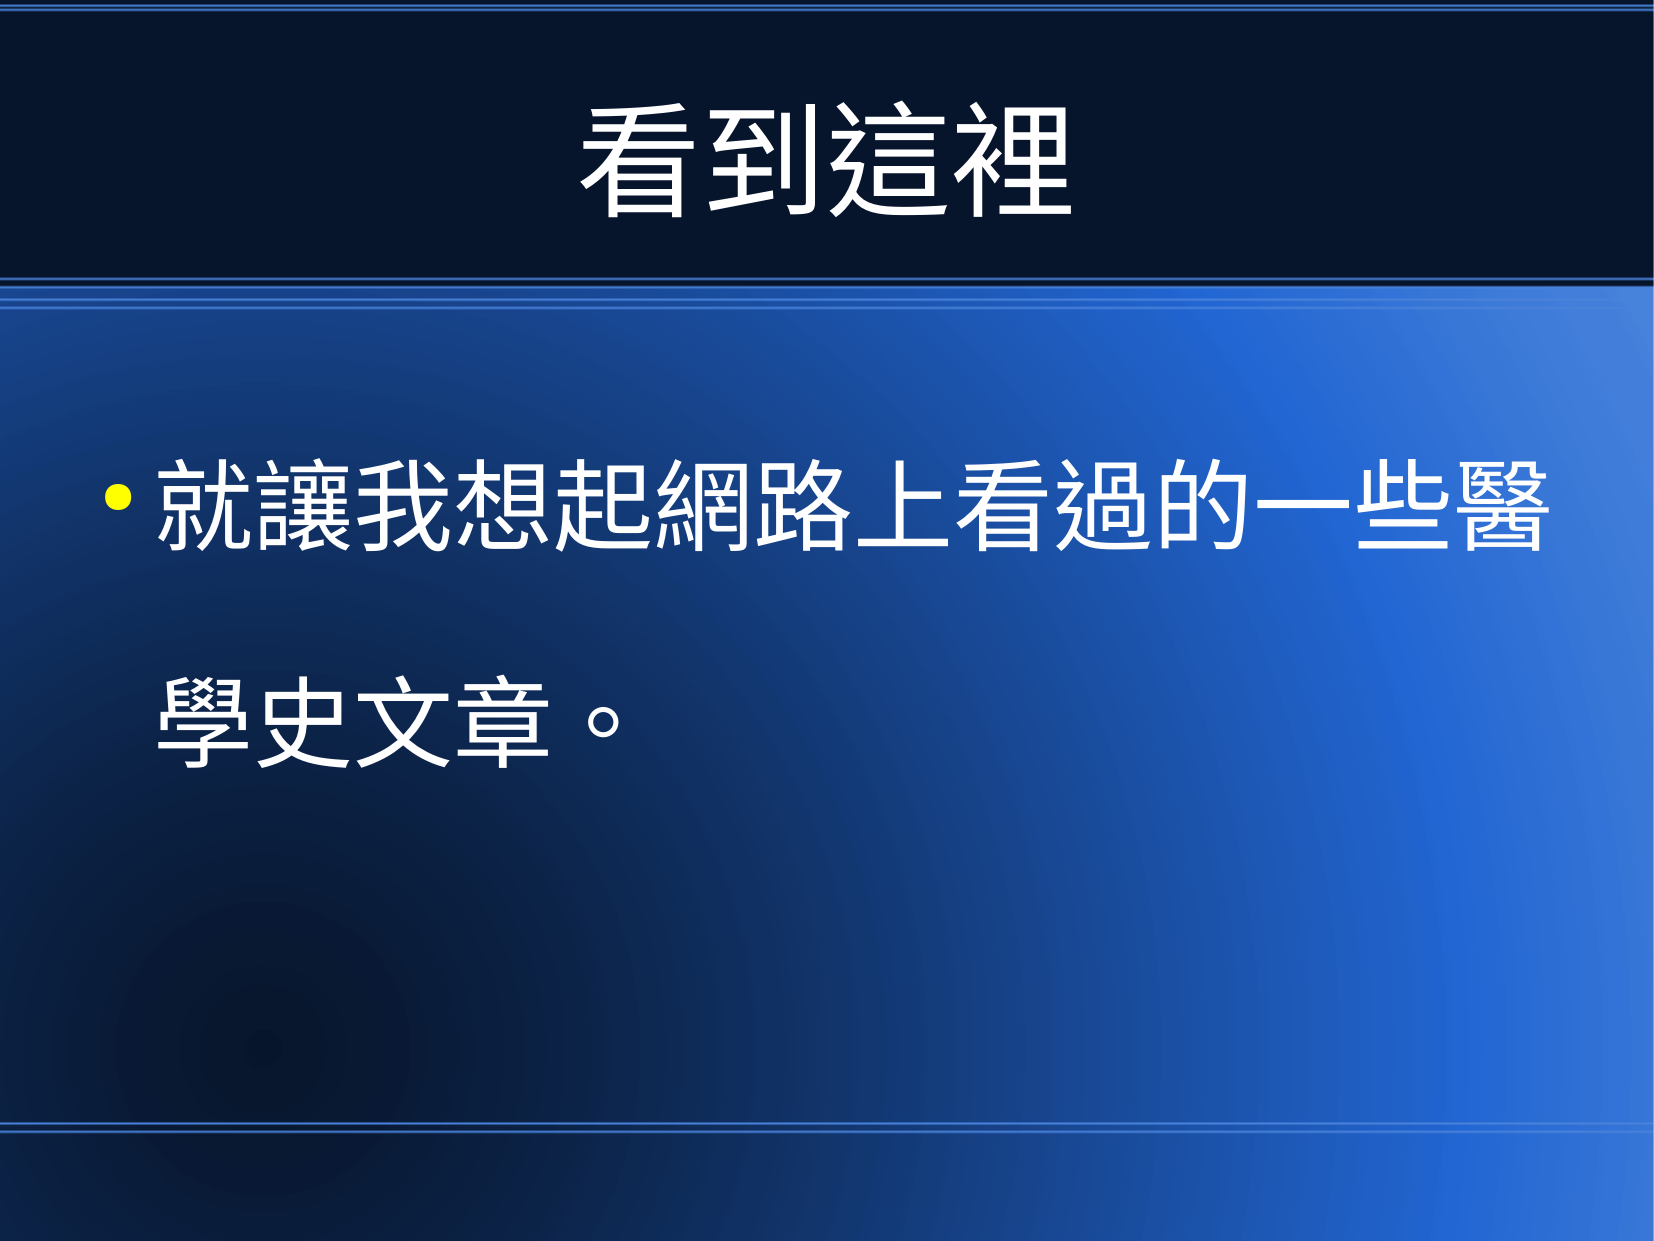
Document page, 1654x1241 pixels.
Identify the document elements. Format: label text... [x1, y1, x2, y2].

picture [0, 0, 1654, 1241]
list 就讓我想起網路上看過的一些醫學史文章。 [82, 355, 1571, 1241]
title 看到這裡 [82, 49, 1571, 257]
